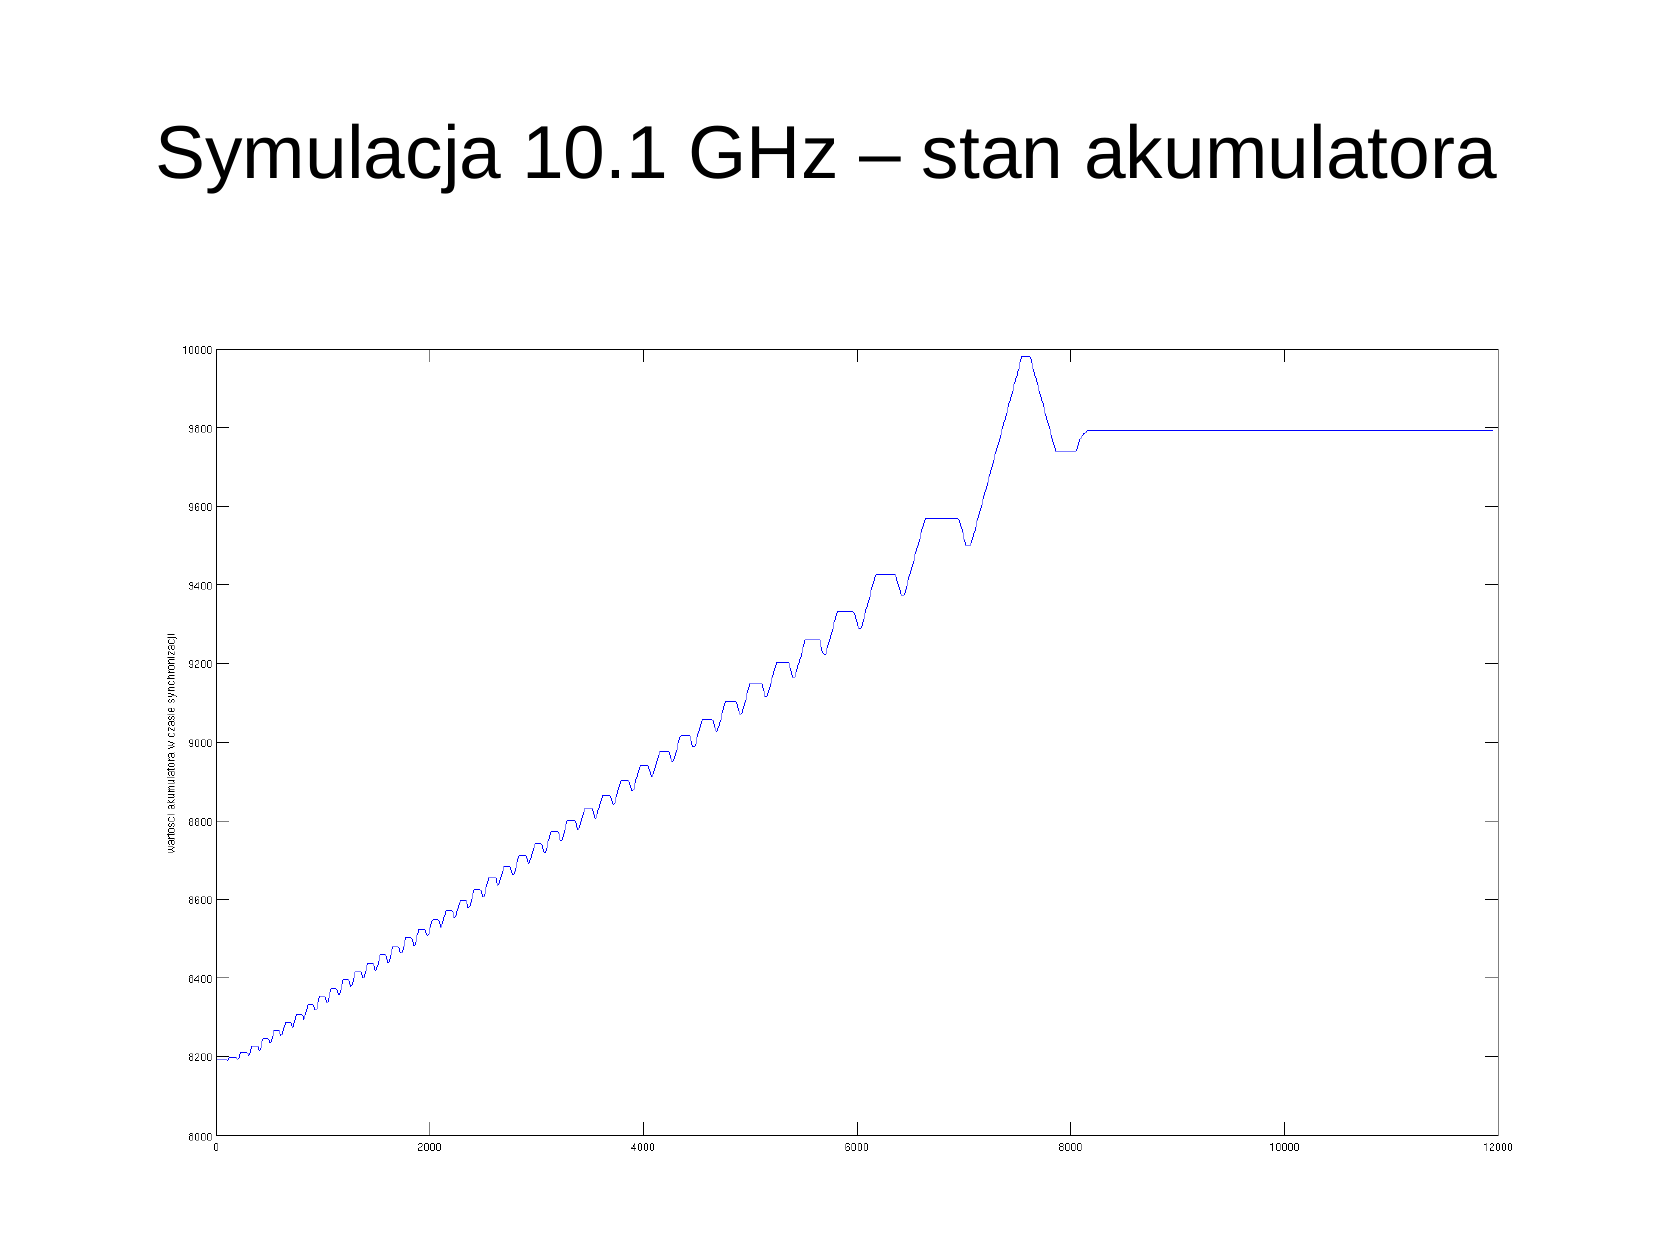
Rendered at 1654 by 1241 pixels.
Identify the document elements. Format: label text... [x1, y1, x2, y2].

title Symulacja 10.1 GHz – stan akumulatora [82, 49, 1571, 257]
picture [0, 276, 1654, 1241]
